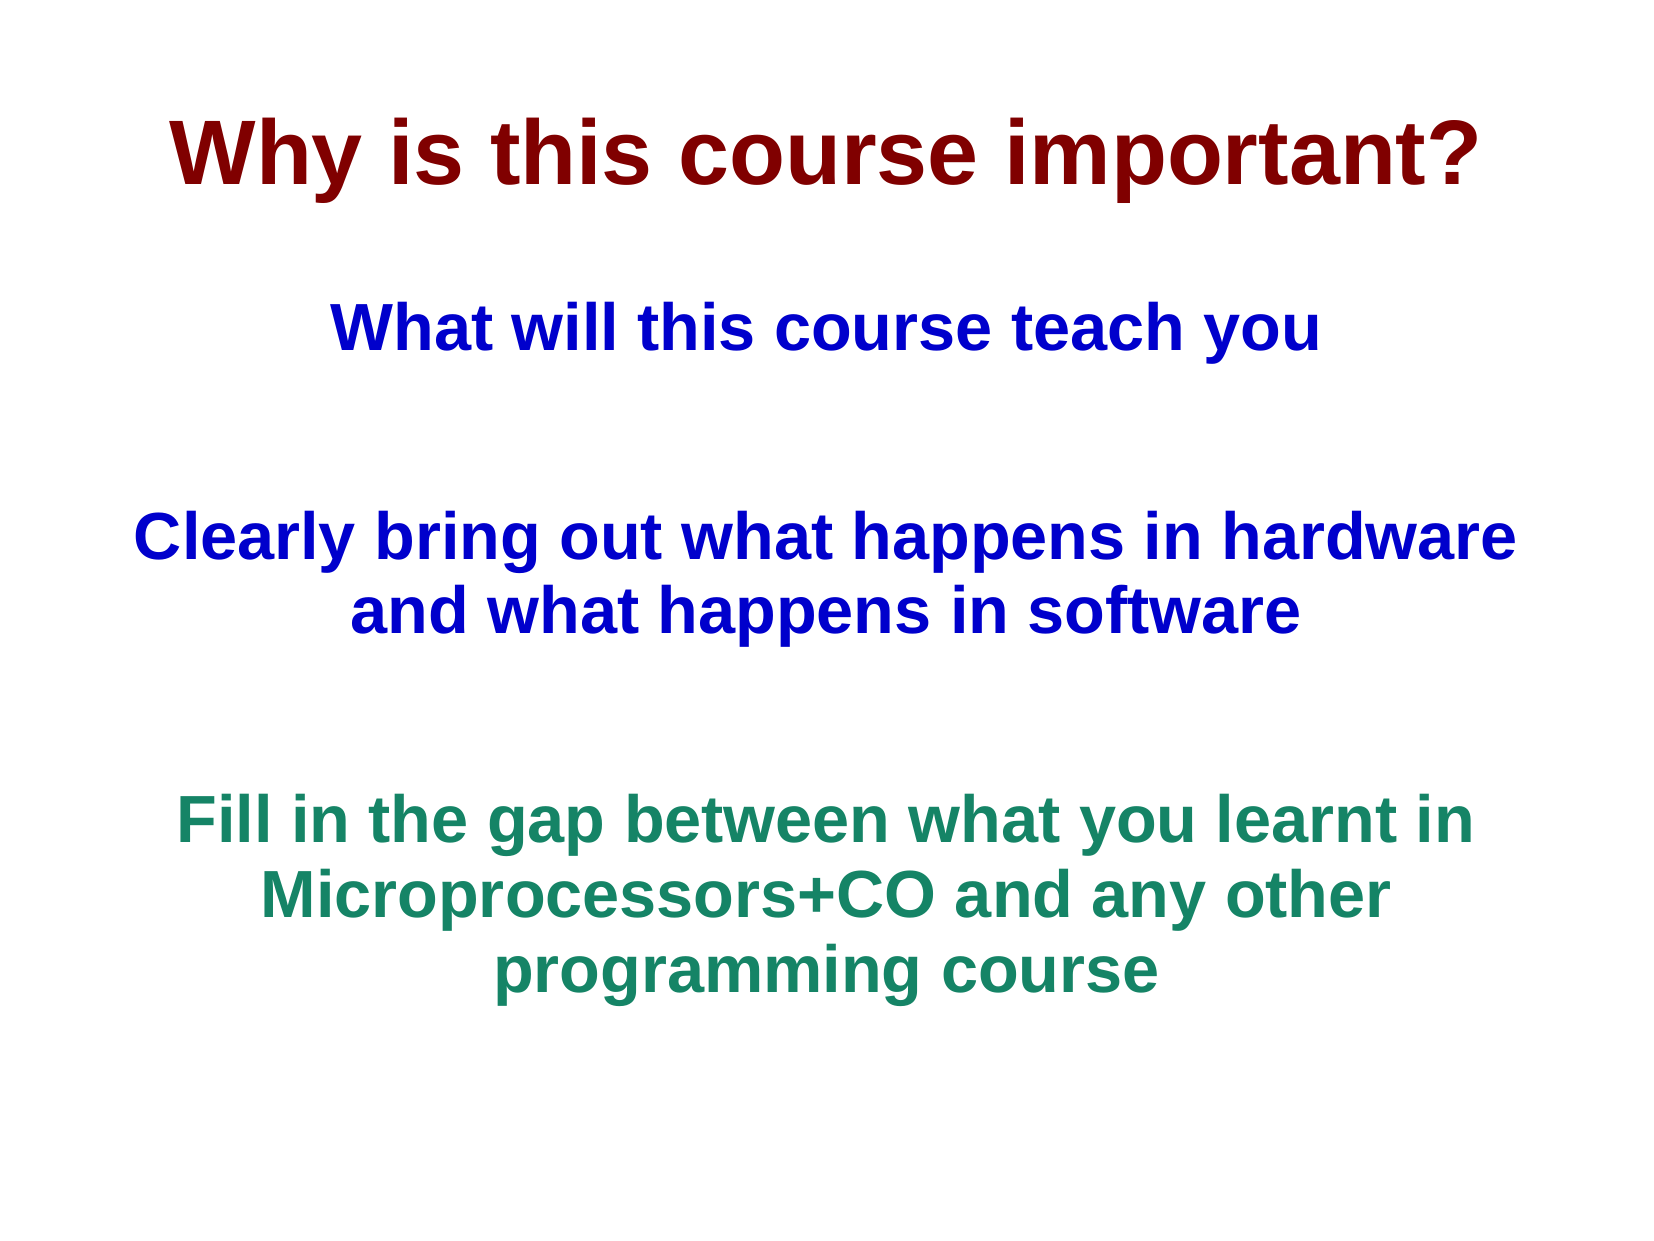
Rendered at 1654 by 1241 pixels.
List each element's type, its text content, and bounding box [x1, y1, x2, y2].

title Why is this course important? [82, 49, 1571, 257]
list What will this course teach you Clearly bring out what happens in hardware and what happens in software Fill in the gap between what you learnt in Microprocessors+CO and any other programming course [82, 290, 1571, 1010]
